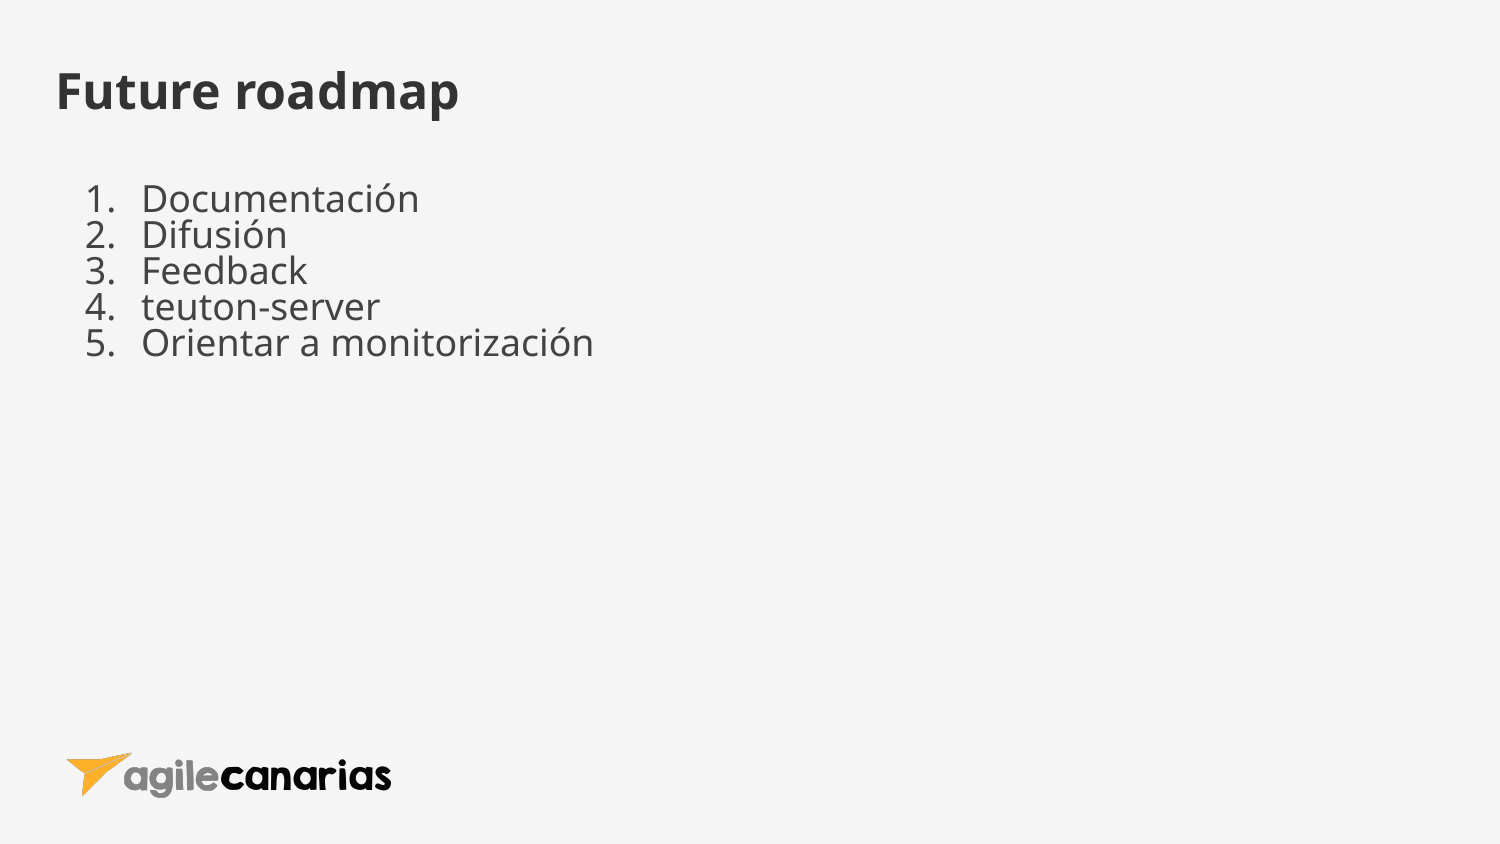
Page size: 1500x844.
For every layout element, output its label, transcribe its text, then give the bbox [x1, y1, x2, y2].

subtitle Documentación Difusión Feedback teuton-server Orientar a monitorización [51, 168, 726, 420]
text_box Future roadmap [55, 59, 1373, 132]
picture [55, 741, 401, 810]
